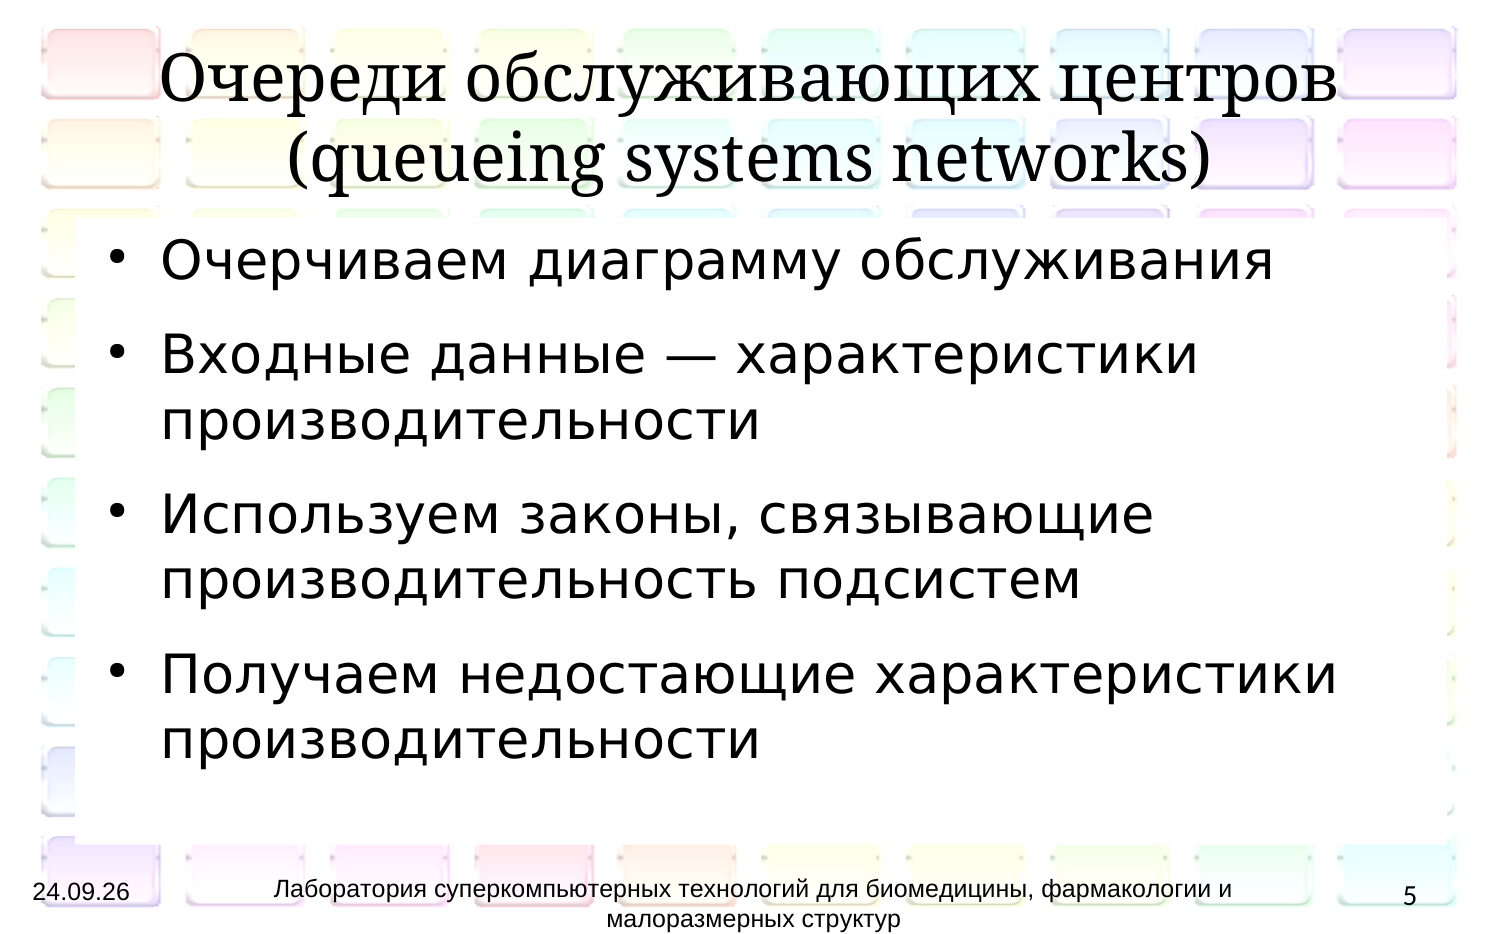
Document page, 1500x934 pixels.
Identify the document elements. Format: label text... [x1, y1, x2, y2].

list Очерчиваем диаграмму обслуживания Входные данные — характеристики производительности Используем законы, связывающие производительность подсистем Получаем недостающие характеристики производительности [75, 217, 1447, 845]
text_box <number> [1387, 868, 1473, 918]
picture [0, 0, 1500, 934]
text_box Лаборатория суперкомпьютерных технологий для биомедицины, фармакологии и малоразмерных структур [171, 864, 1338, 915]
text_box 25.11.12 [17, 868, 184, 918]
title Очереди обслуживающих центров (queueing systems networks) [75, 27, 1426, 203]
